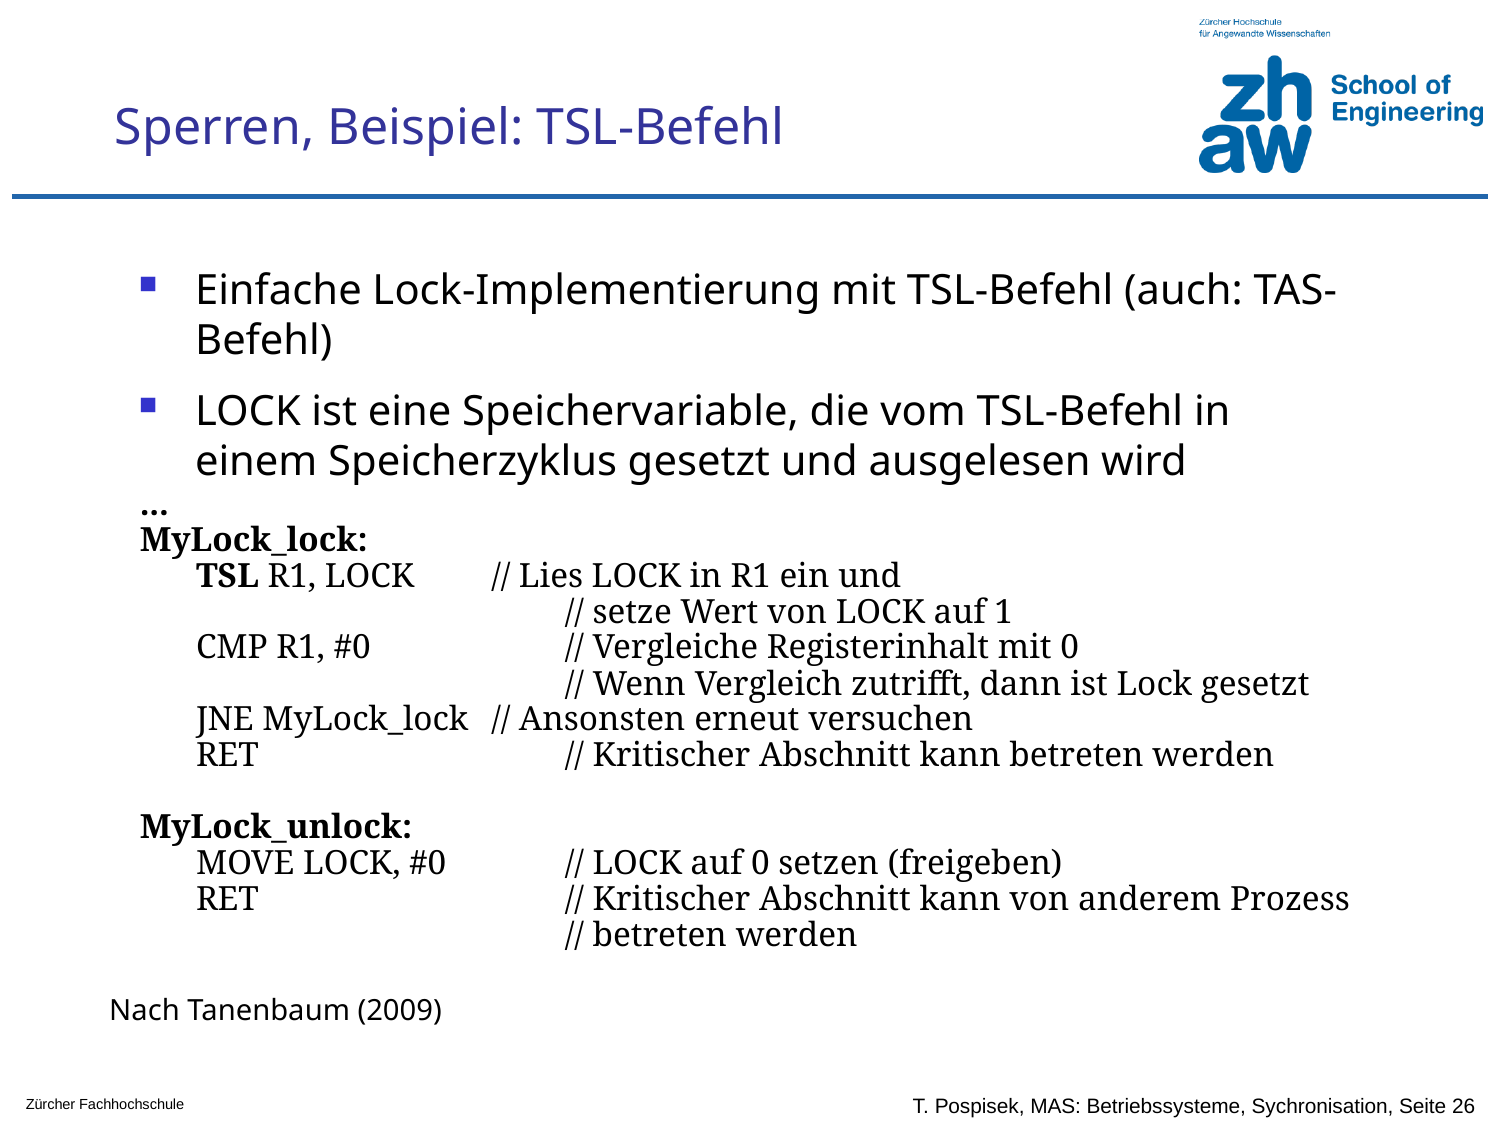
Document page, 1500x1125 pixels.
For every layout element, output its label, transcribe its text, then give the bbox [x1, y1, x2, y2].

title Sperren, Beispiel: TSL-Befehl [99, 50, 1379, 163]
text_box Nach Tanenbaum (2009) [94, 984, 458, 1035]
text_box Einfache Lock-Implementierung mit TSL-Befehl (auch: TAS-Befehl) LOCK ist eine Speichervariable, die vom TSL-Befehl in einem Speicherzyklus gesetzt und ausgelesen wird [123, 255, 1375, 343]
list ... MyLock_lock: TSL R1, LOCK // Lies LOCK in R1 ein und // setze Wert von LOCK auf 1 CMP R1, #0 // Vergleiche Registerinhalt mit 0 // Wenn Vergleich zutrifft, dann ist Lock gesetzt JNE MyLock_lock // Ansonsten erneut versuchen RET // Kritischer Abschnitt kann betreten werden MyLock_unlock: MOVE LOCK, #0 // LOCK auf 0 setzen (freigeben) RET // Kritischer Abschnitt kann von anderem Prozess // betreten werden [124, 479, 1500, 997]
picture [1199, 19, 1483, 173]
